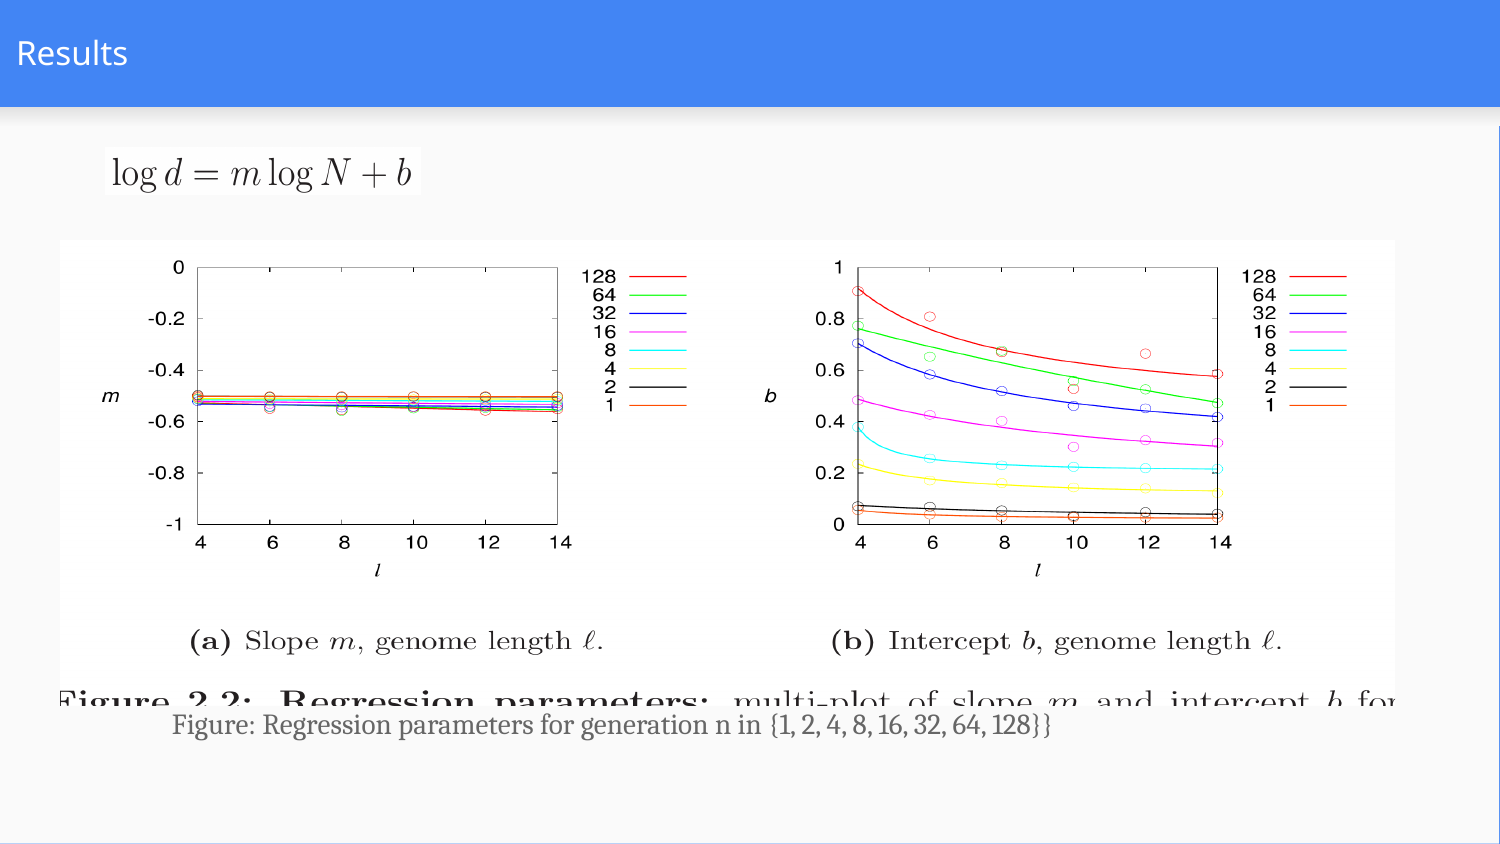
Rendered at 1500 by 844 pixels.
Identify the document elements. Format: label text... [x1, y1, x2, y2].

picture [105, 147, 421, 196]
picture [60, 240, 1396, 706]
title Results [16, 2, 1464, 102]
text_box Figure: Regression parameters for generation n in {1, 2, 4, 8, 16, 32, 64, 128}} [157, 700, 1351, 751]
